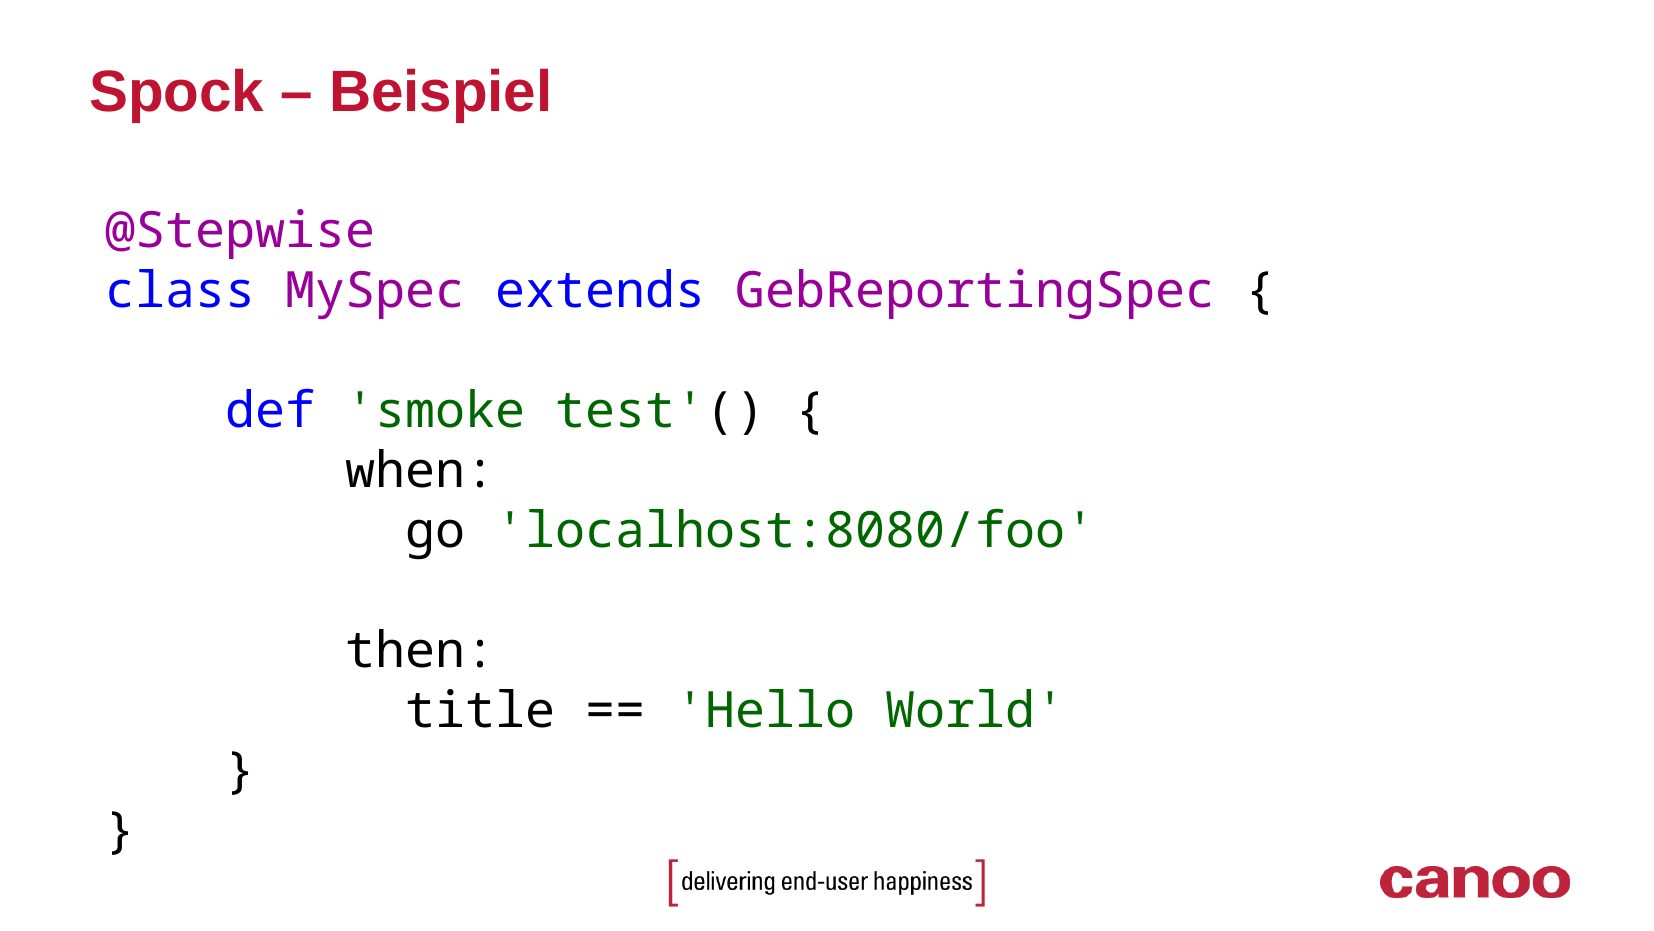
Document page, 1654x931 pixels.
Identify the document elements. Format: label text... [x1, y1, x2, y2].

list @Stepwise class MySpec extends GebReportingSpec { def 'smoke test'() { when: go 'localhost:8080/foo' then: title == 'Hello World' } } [90, 189, 1591, 931]
title Spock – Beispiel [75, 45, 1591, 136]
